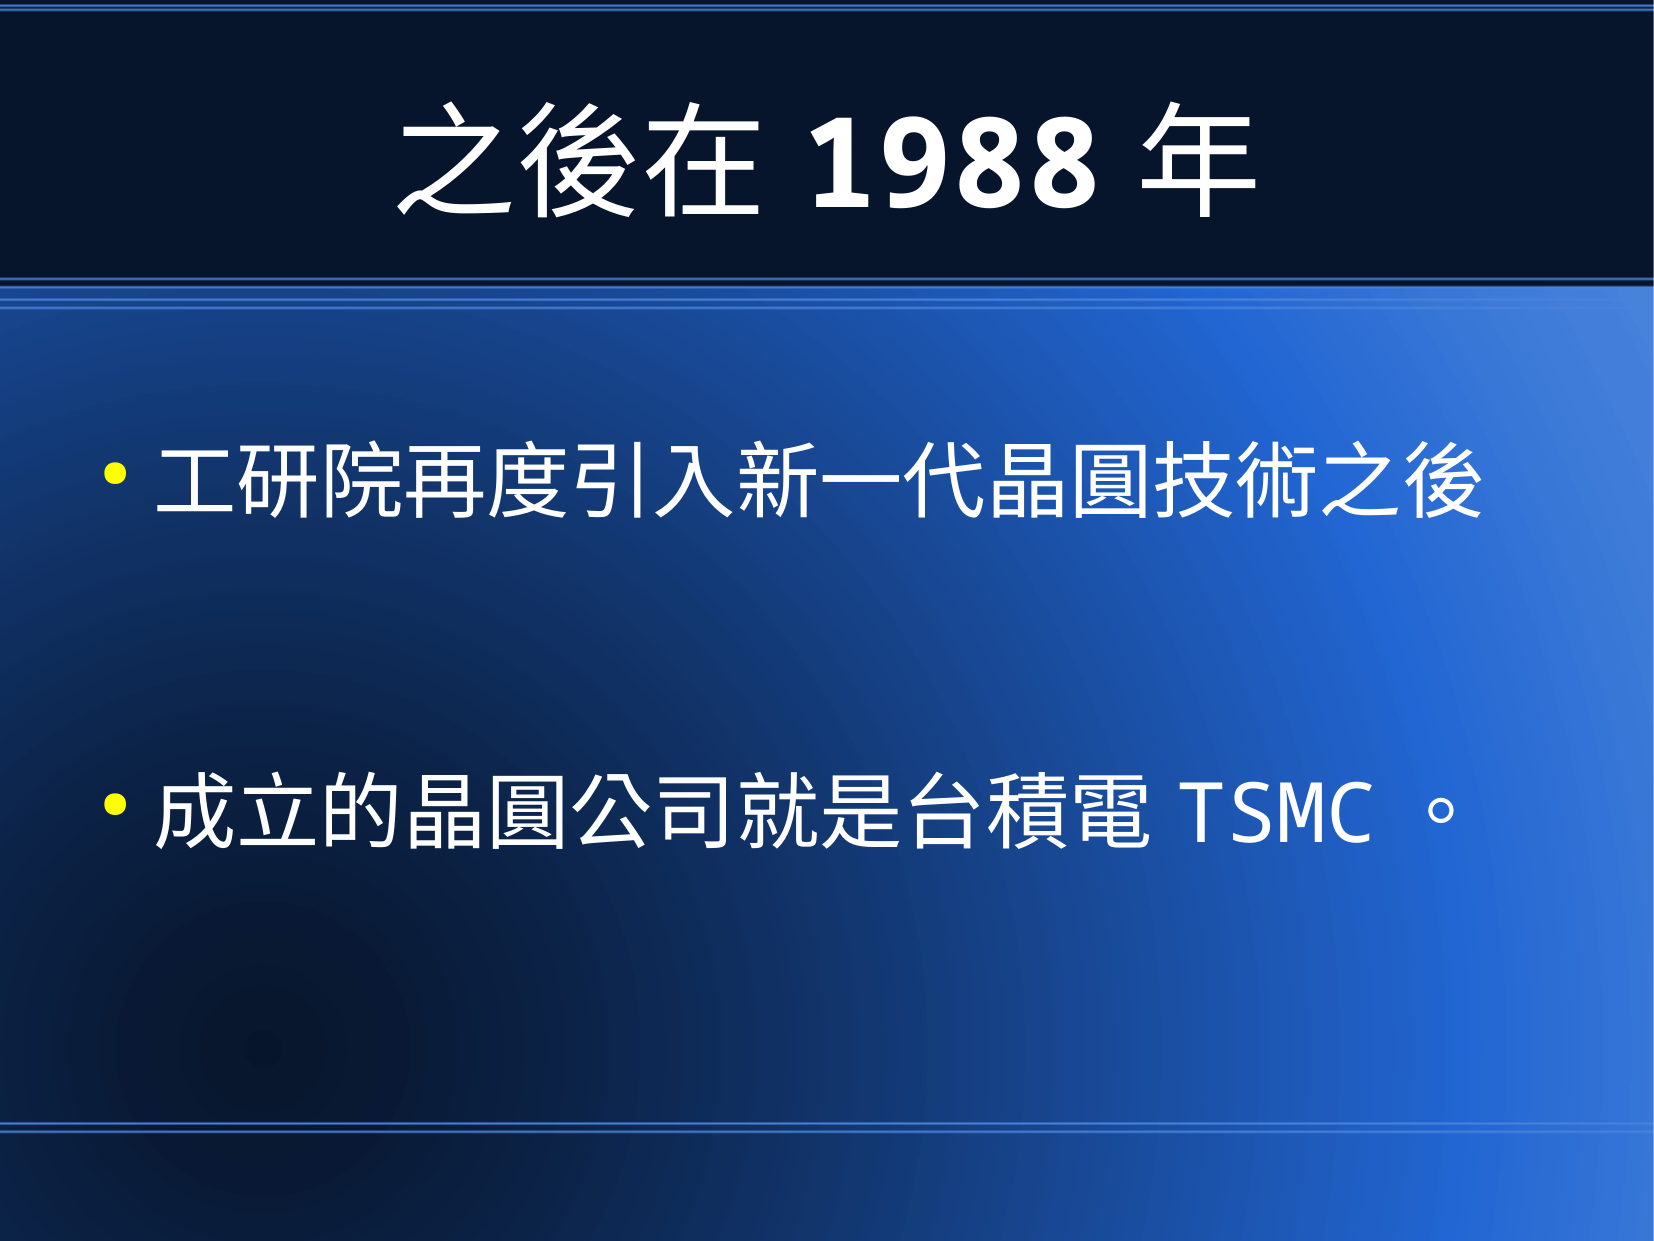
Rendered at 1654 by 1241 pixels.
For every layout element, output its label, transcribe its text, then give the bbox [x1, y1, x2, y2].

title 之後在1988年 [82, 49, 1571, 257]
list 工研院再度引入新一代晶圓技術之後 成立的晶圓公司就是台積電TSMC。 [82, 355, 1571, 1241]
picture [0, 0, 1654, 1241]
